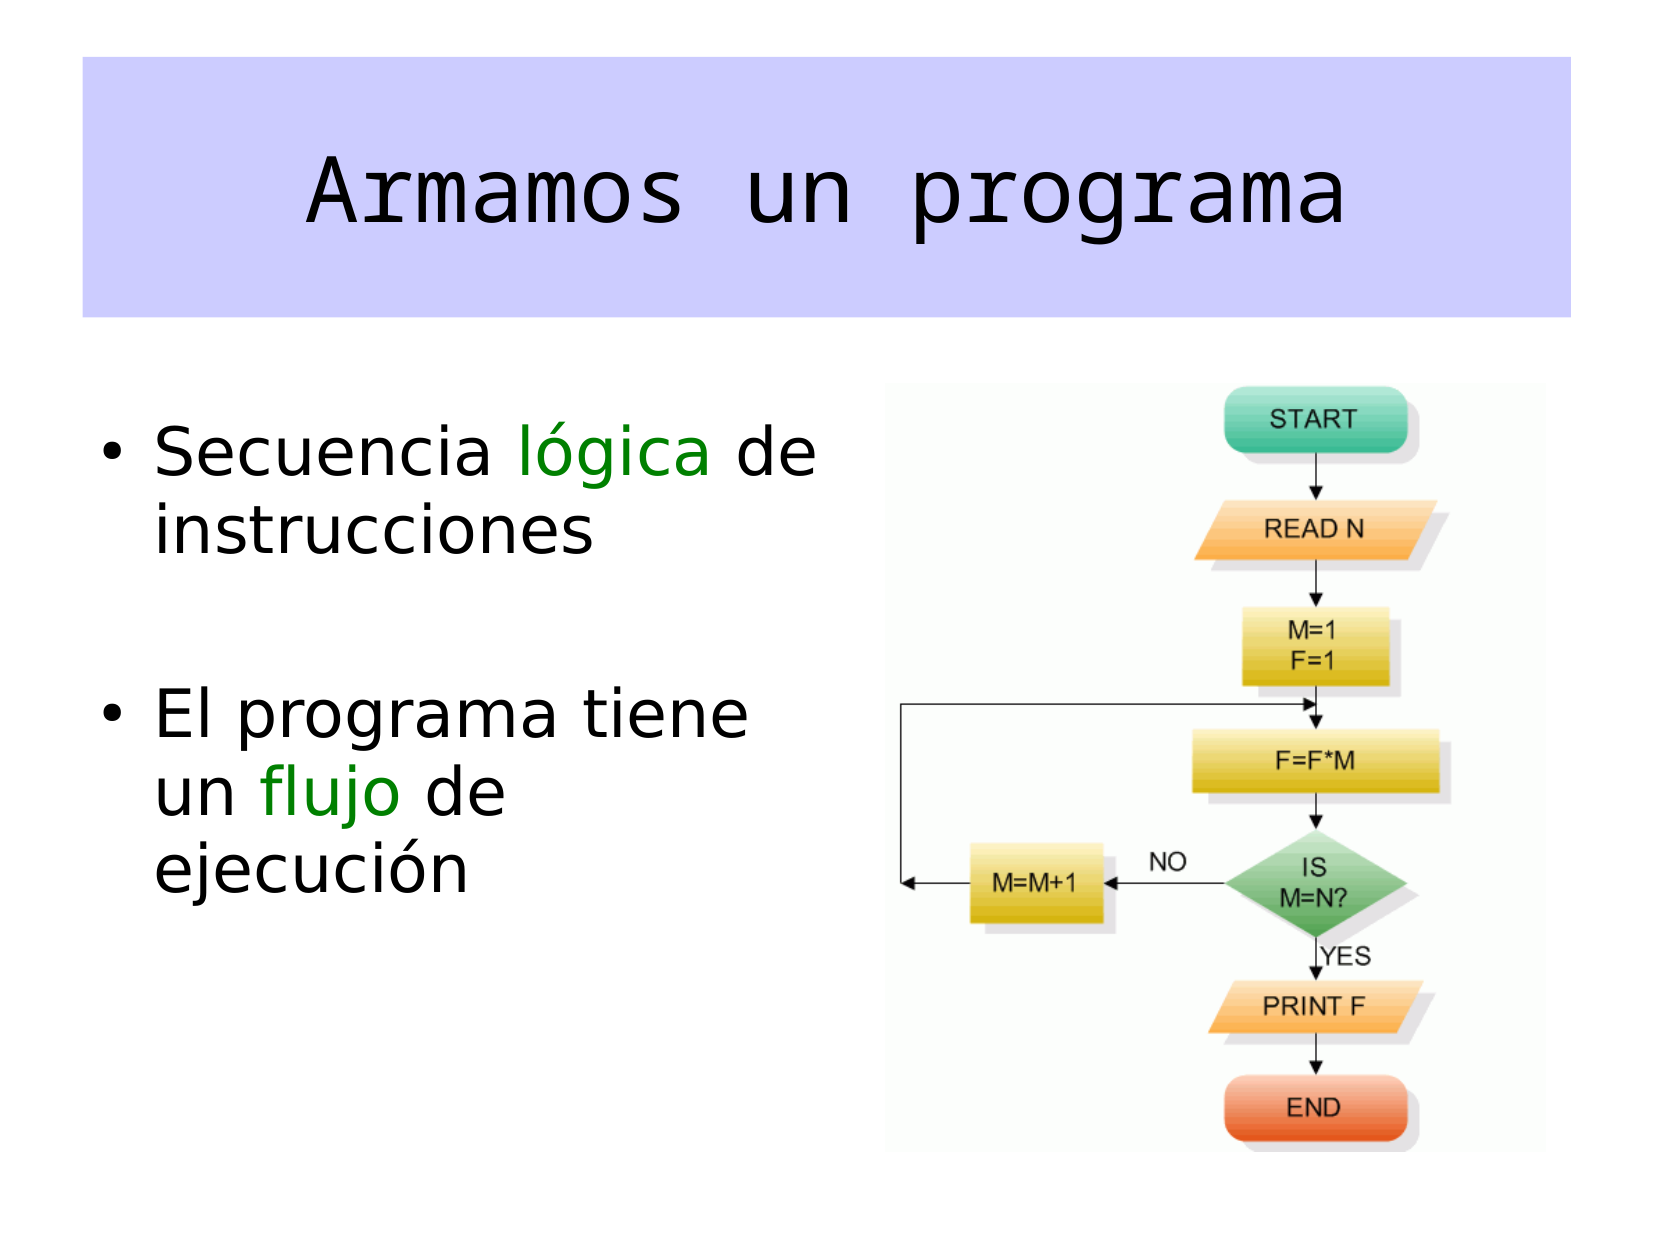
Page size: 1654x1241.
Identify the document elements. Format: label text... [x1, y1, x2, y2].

picture [885, 383, 1546, 1152]
list Secuencia lógica de instrucciones El programa tiene un flujo de ejecución [82, 413, 827, 1109]
title Armamos un programa [82, 56, 1571, 318]
